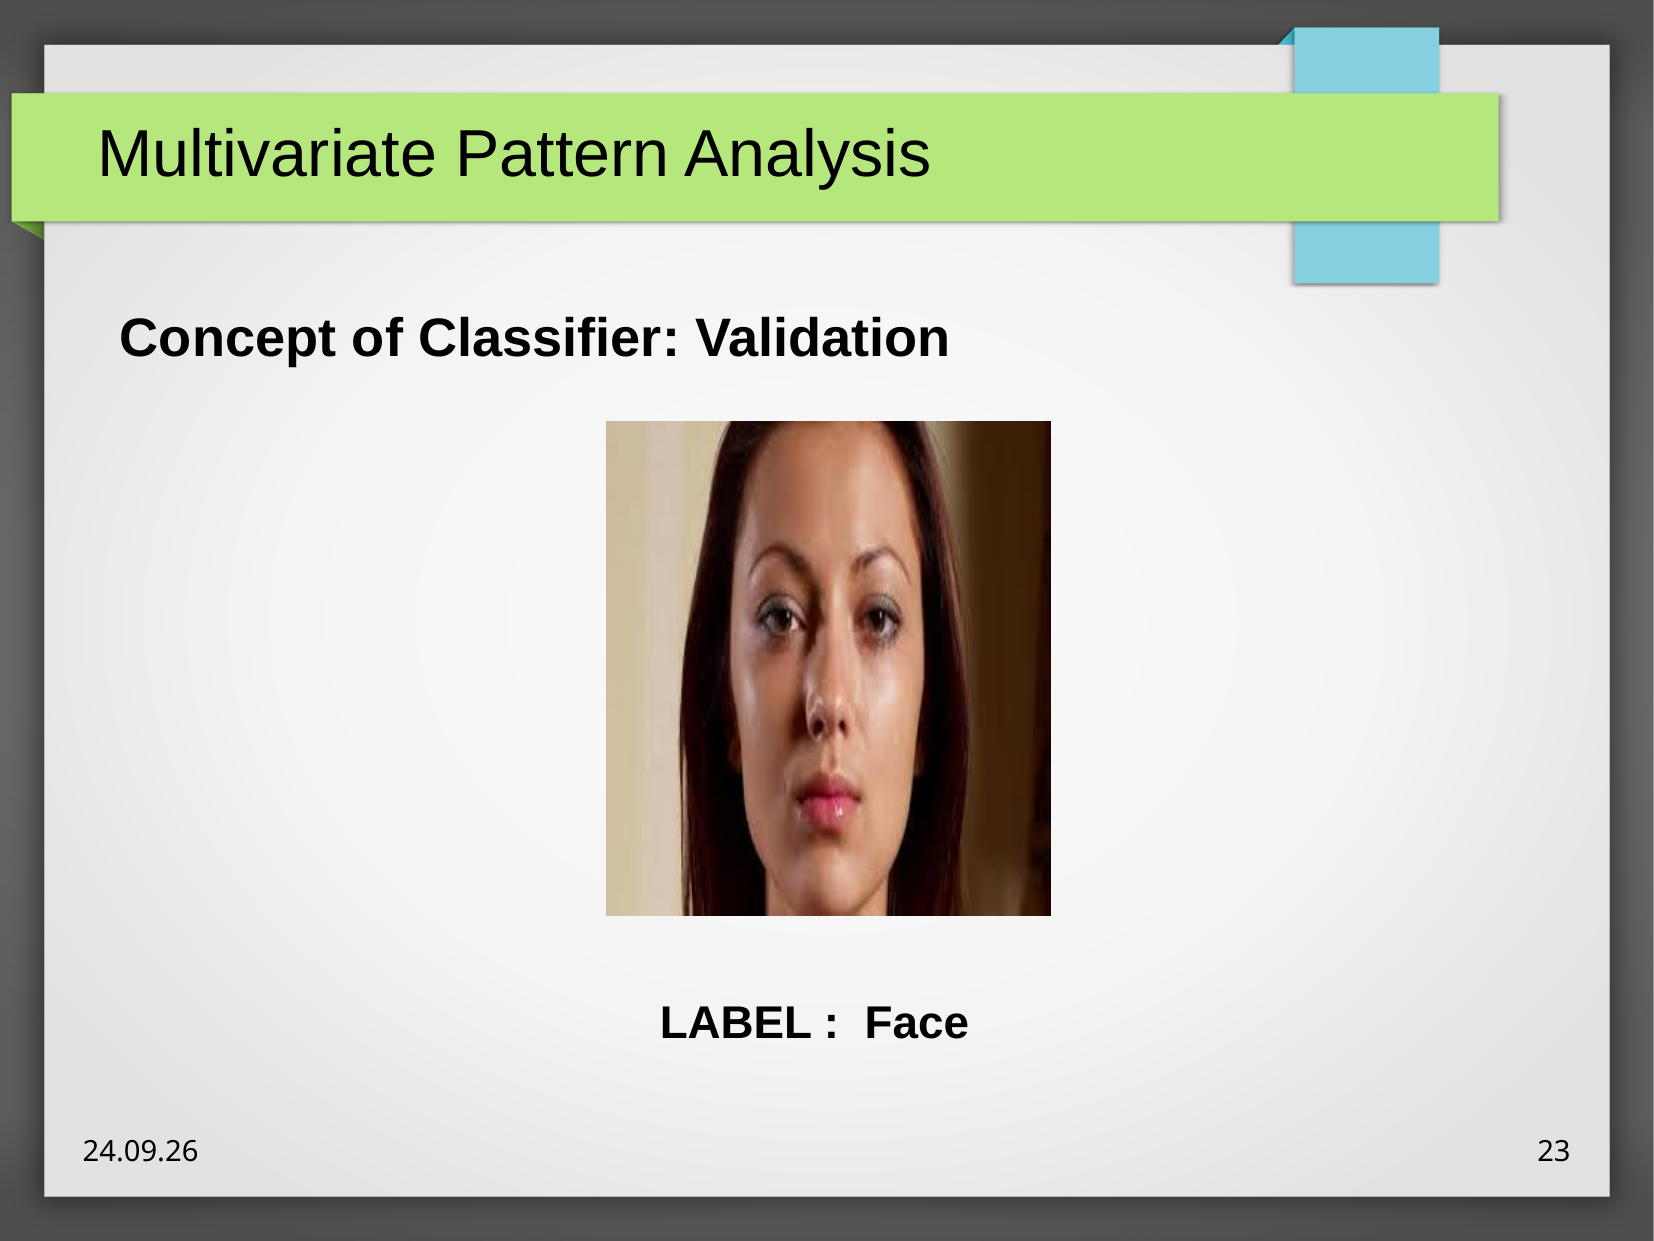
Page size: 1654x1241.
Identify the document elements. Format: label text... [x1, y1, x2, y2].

text_box Concept of Classifier: Validation [105, 300, 1051, 376]
picture [0, 0, 1654, 1241]
text_box Multivariate Pattern Analysis [82, 94, 1264, 213]
text_box LABEL : Face [645, 990, 1036, 1057]
